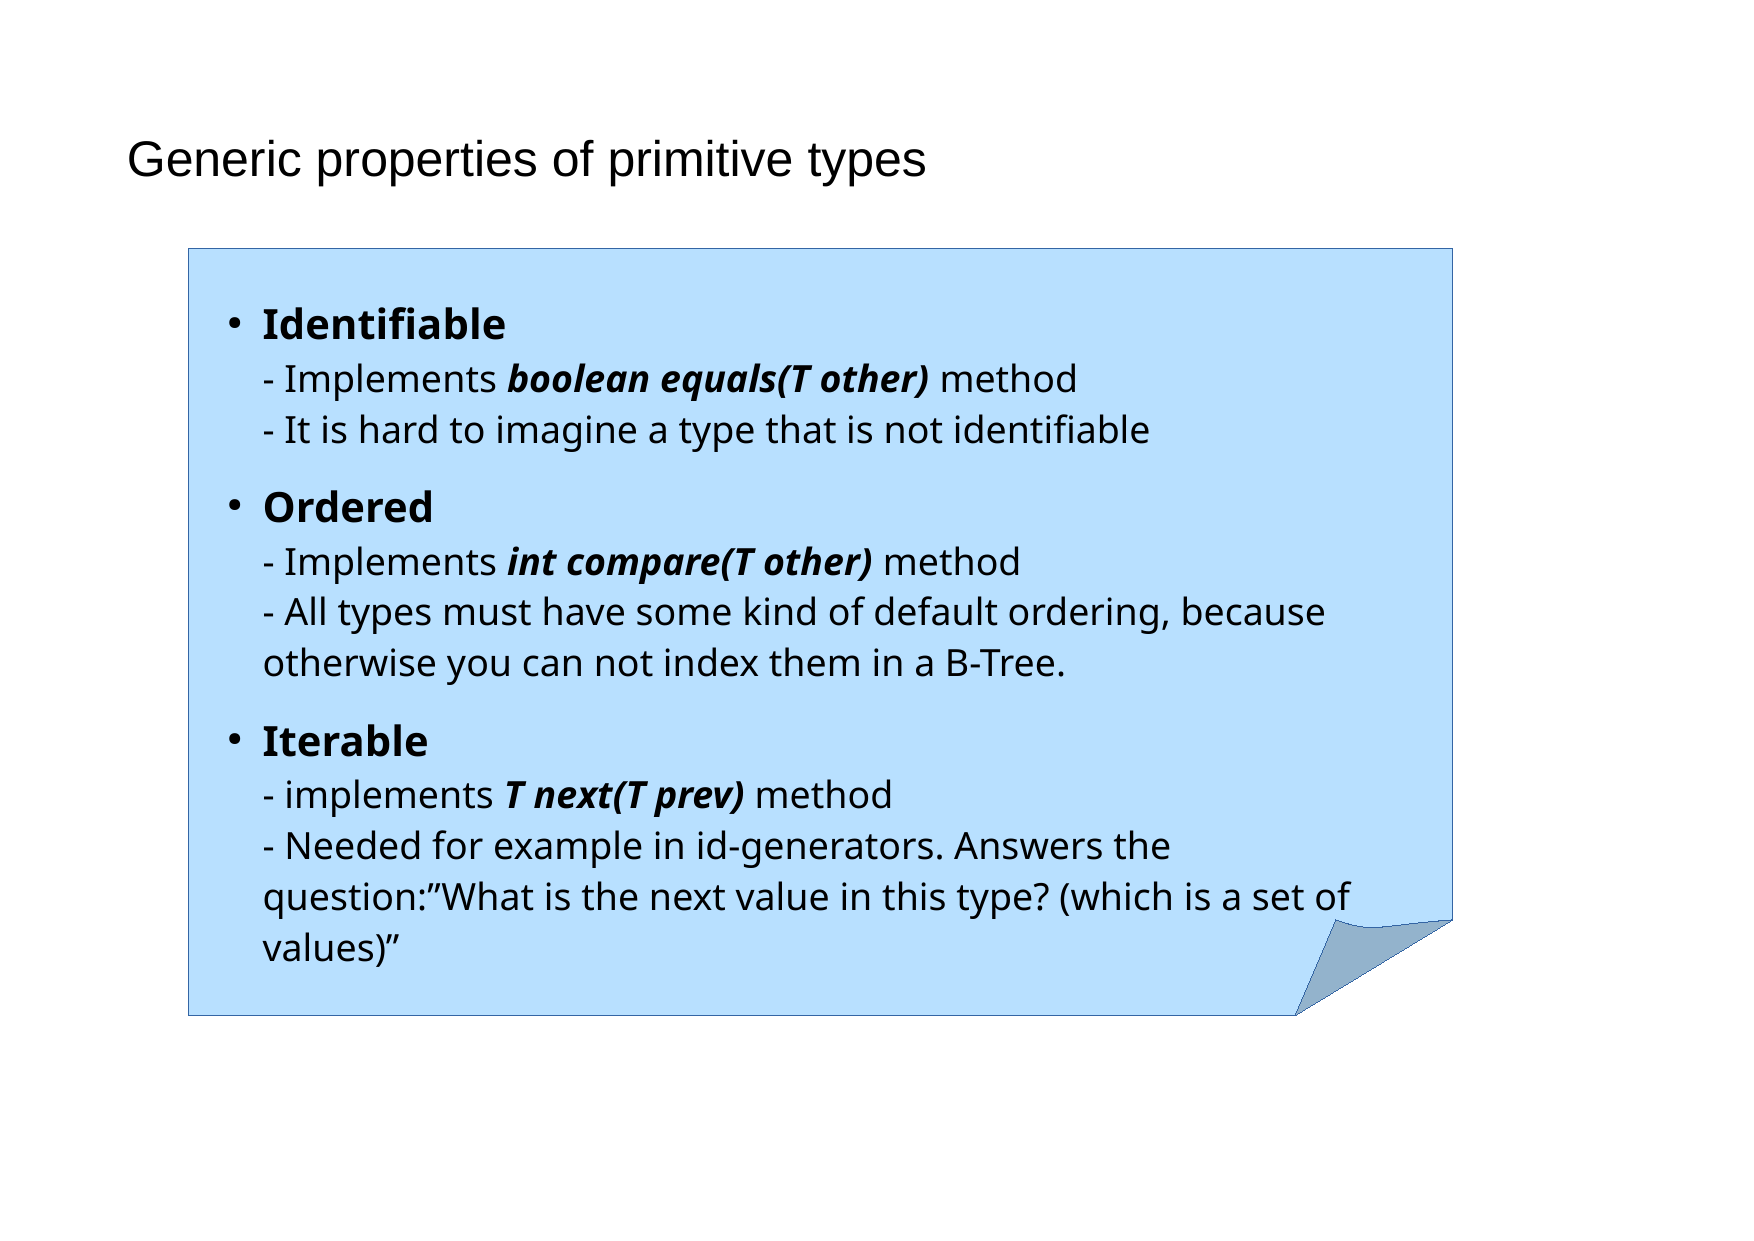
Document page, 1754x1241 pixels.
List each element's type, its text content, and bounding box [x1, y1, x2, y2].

text_box Identifiable - Implements boolean equals(T other) method - It is hard to imagine a type that is not identifiable Ordered - Implements int compare(T other) method - All types must have some kind of default ordering, because otherwise you can not index them in a B-Tree. Iterable - implements T next(T prev) method - Needed for example in id-generators. Answers the question:”What is the next value in this type? (which is a set of values)” [188, 248, 1453, 1016]
text_box Generic properties of primitive types [112, 118, 993, 201]
